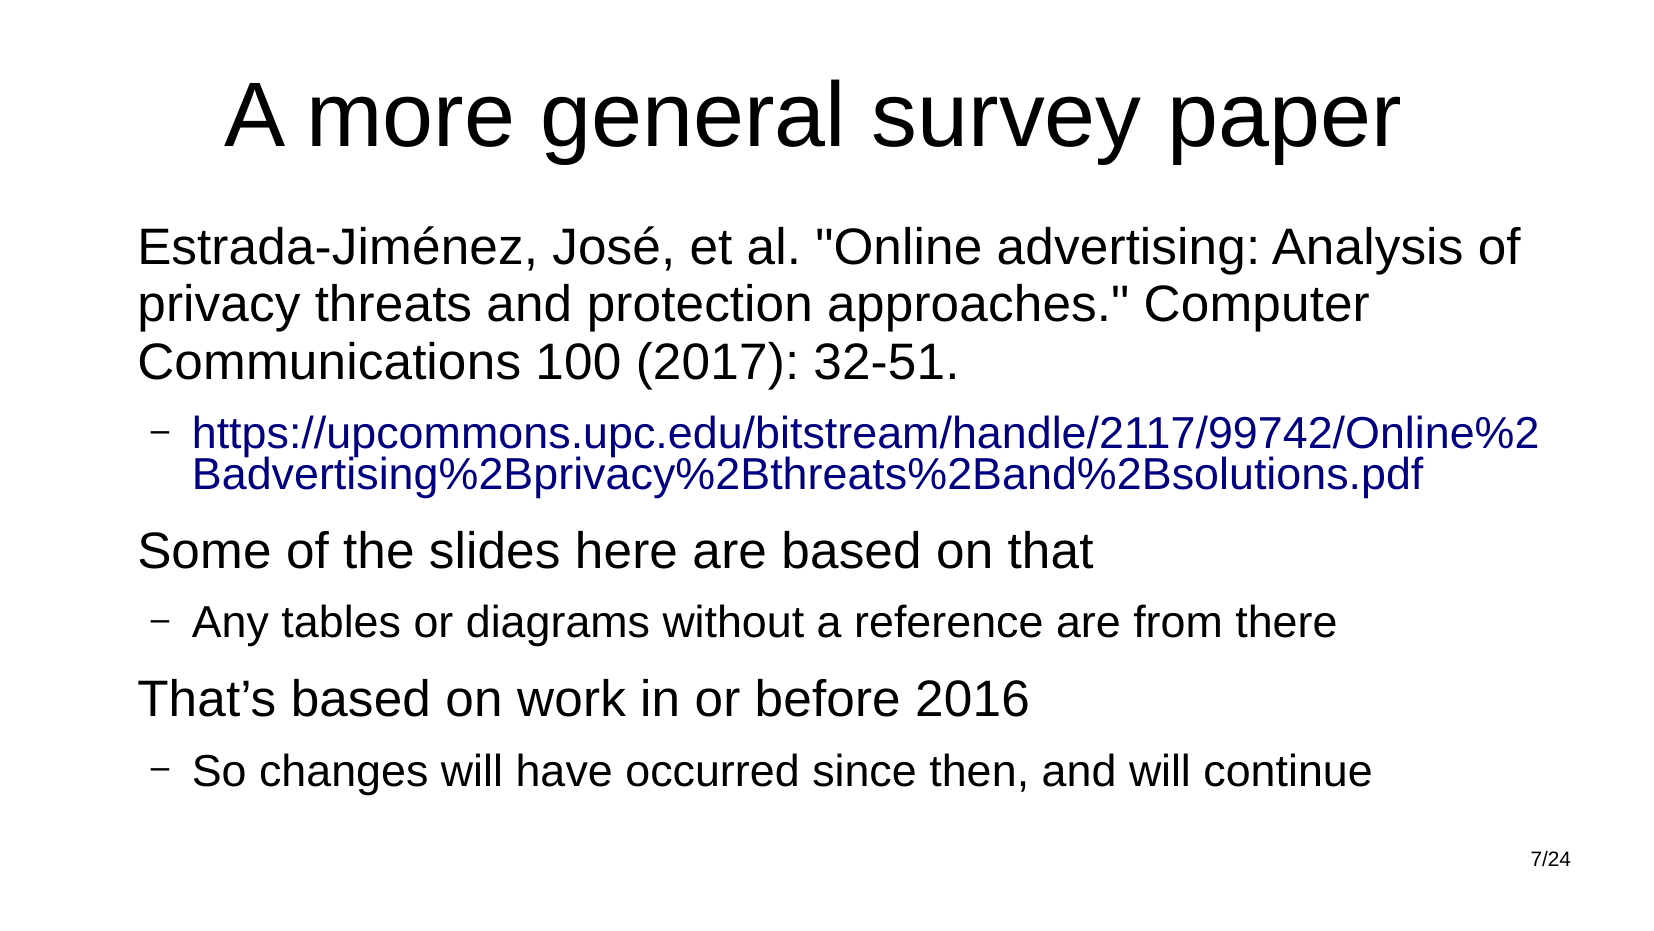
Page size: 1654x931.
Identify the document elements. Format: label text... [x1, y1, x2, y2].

list Estrada-Jiménez, José, et al. "Online advertising: Analysis of privacy threats and protection approaches." Computer Communications 100 (2017): 32-51. https://upcommons.upc.edu/bitstream/handle/2117/99742/Online%2Badvertising%2Bprivacy%2Bthreats%2Band%2Bsolutions.pdf Some of the slides here are based on that Any tables or diagrams without a reference are from there That’s based on work in or before 2016 So changes will have occurred since then, and will continue [82, 217, 1571, 758]
title A more general survey paper [82, 37, 1571, 193]
